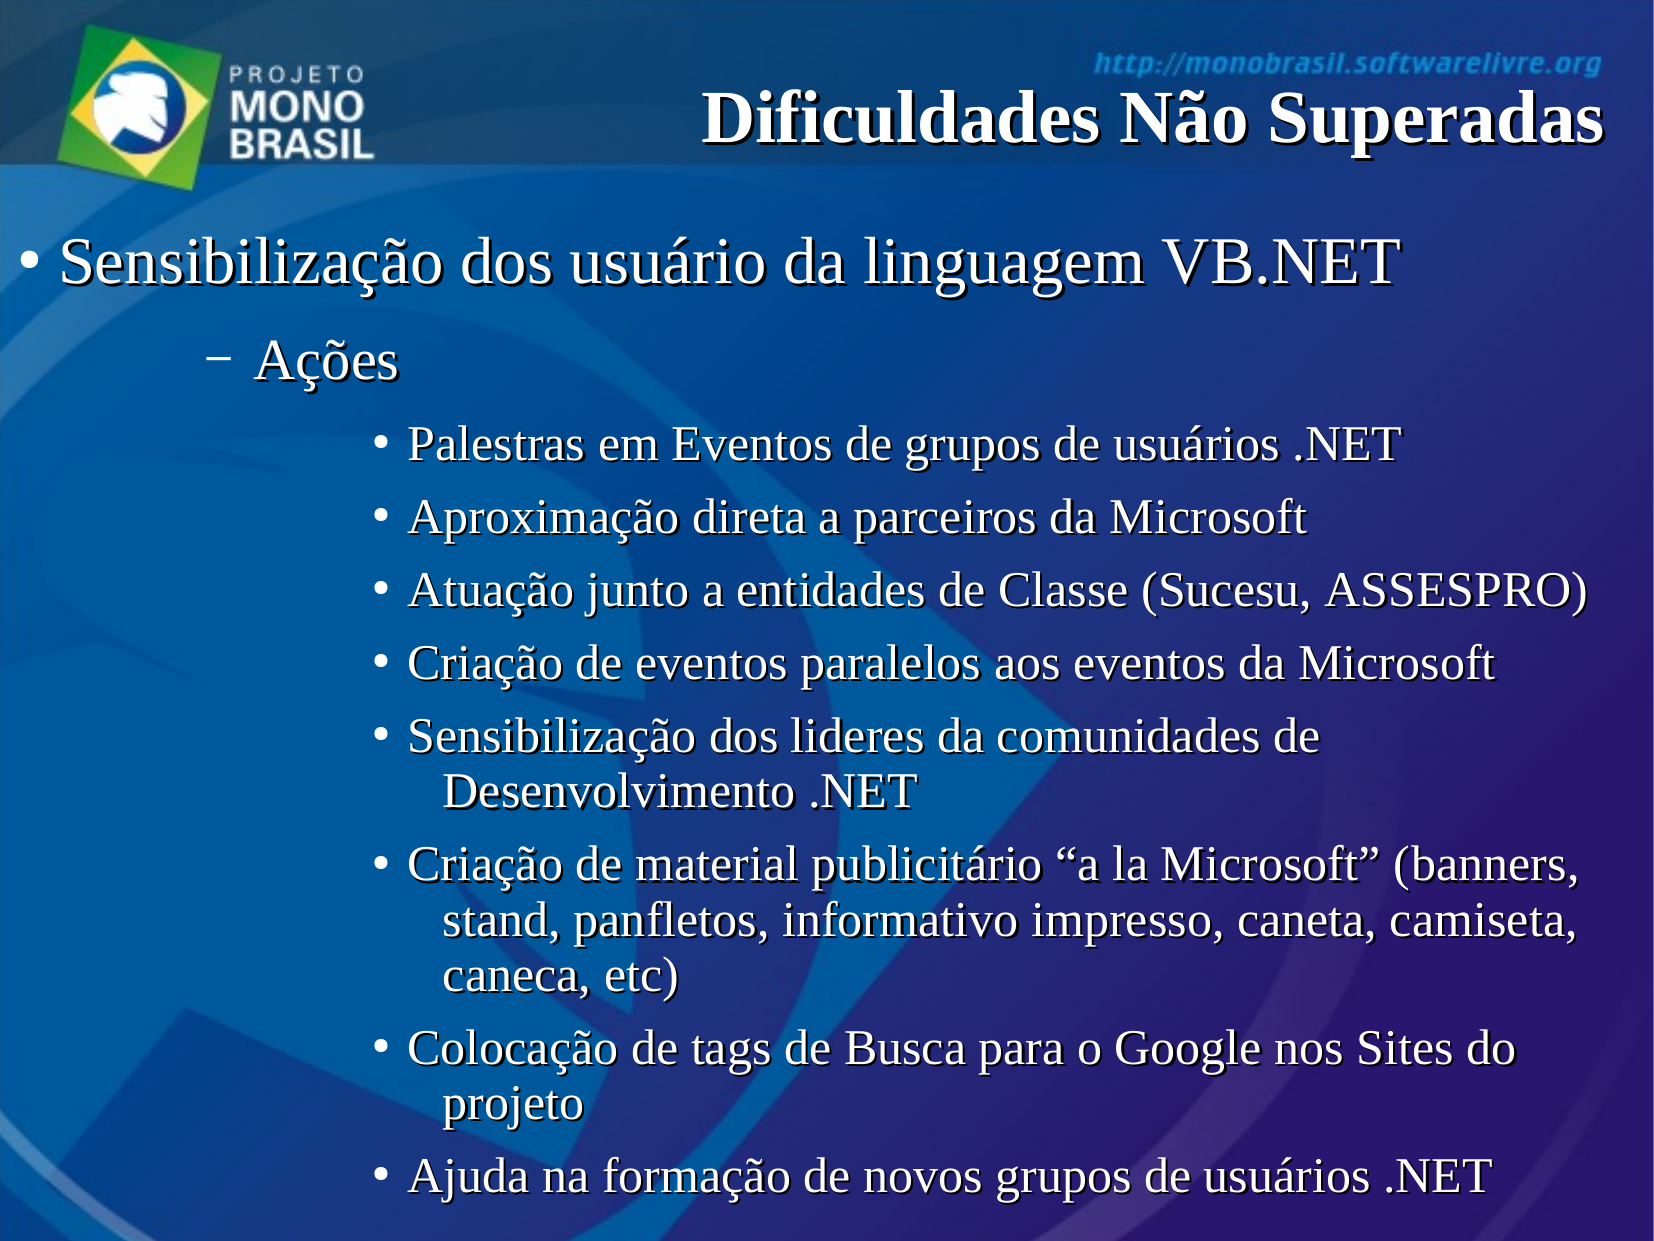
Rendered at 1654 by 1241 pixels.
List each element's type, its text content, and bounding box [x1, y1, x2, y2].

title Dificuldades Não Superadas [222, 43, 1606, 191]
picture [0, 0, 1654, 1241]
list Sensibilização dos usuário da linguagem VB.NET Ações Palestras em Eventos de grupos de usuários .NET Aproximação direta a parceiros da Microsoft Atuação junto a entidades de Classe (Sucesu, ASSESPRO) Criação de eventos paralelos aos eventos da Microsoft Sensibilização dos lideres da comunidades de Desenvolvimento .NET Criação de material publicitário “a la Microsoft” (banners, stand, panfletos, informativo impresso, caneta, camiseta, caneca, etc) Colocação de tags de Busca para o Google nos Sites do projeto Ajuda na formação de novos grupos de usuários .NET [17, 224, 1621, 1158]
